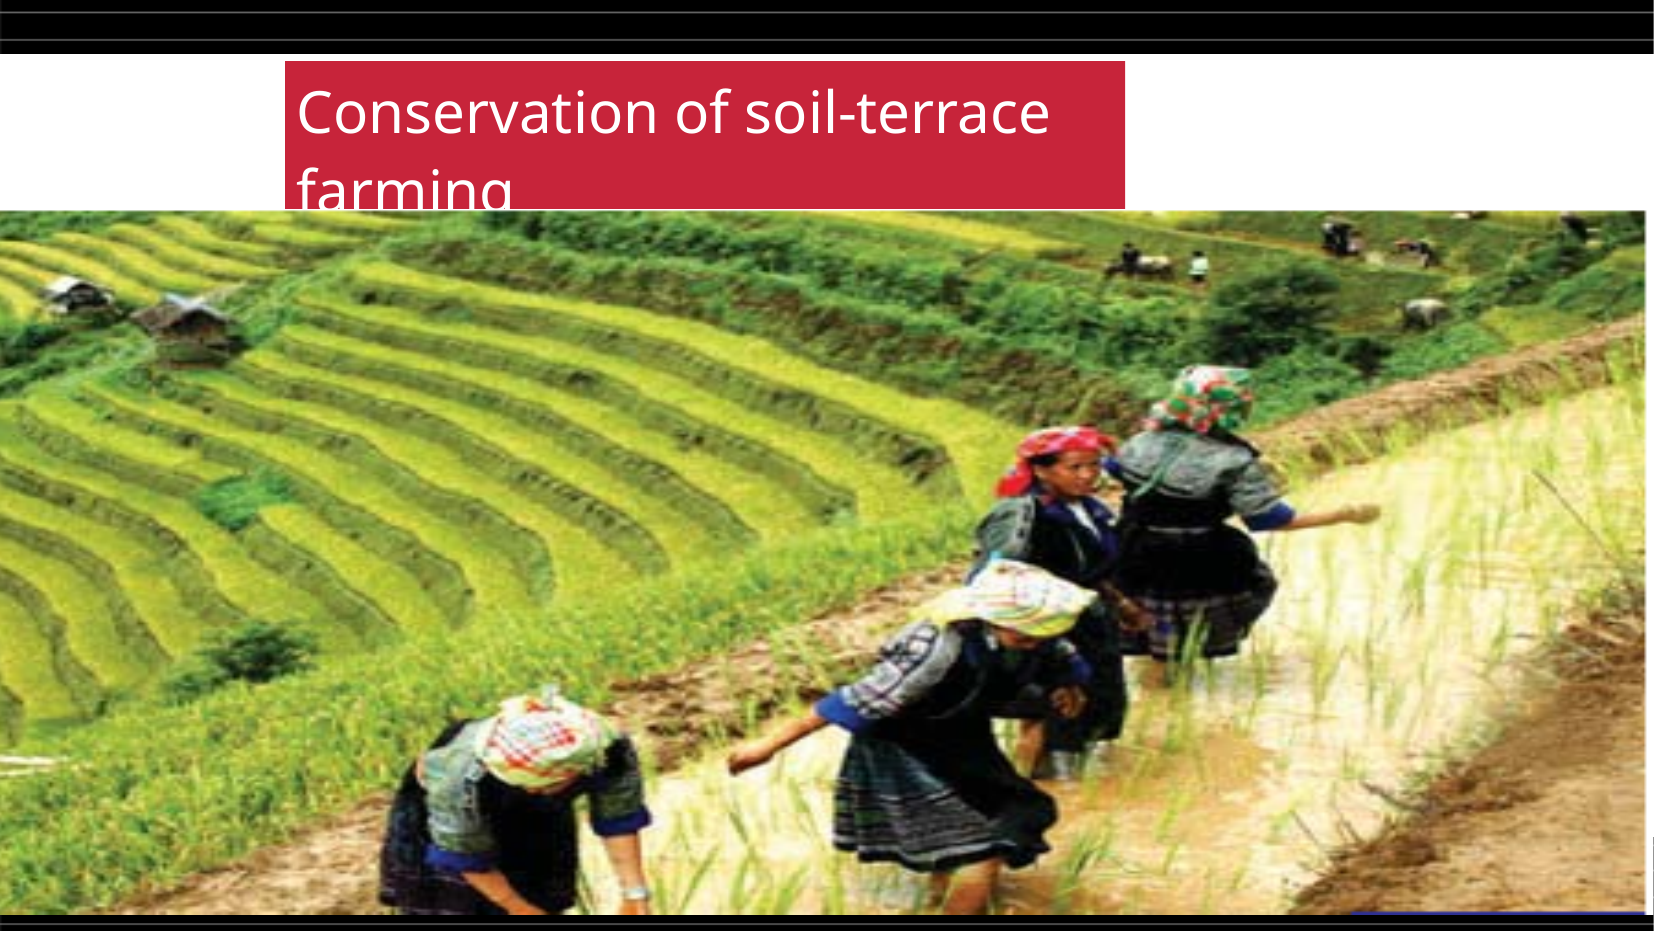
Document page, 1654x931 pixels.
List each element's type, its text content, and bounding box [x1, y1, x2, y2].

picture [0, 209, 1654, 931]
title Conservation of soil-terrace farming [285, 61, 1126, 209]
picture [0, 0, 1654, 54]
